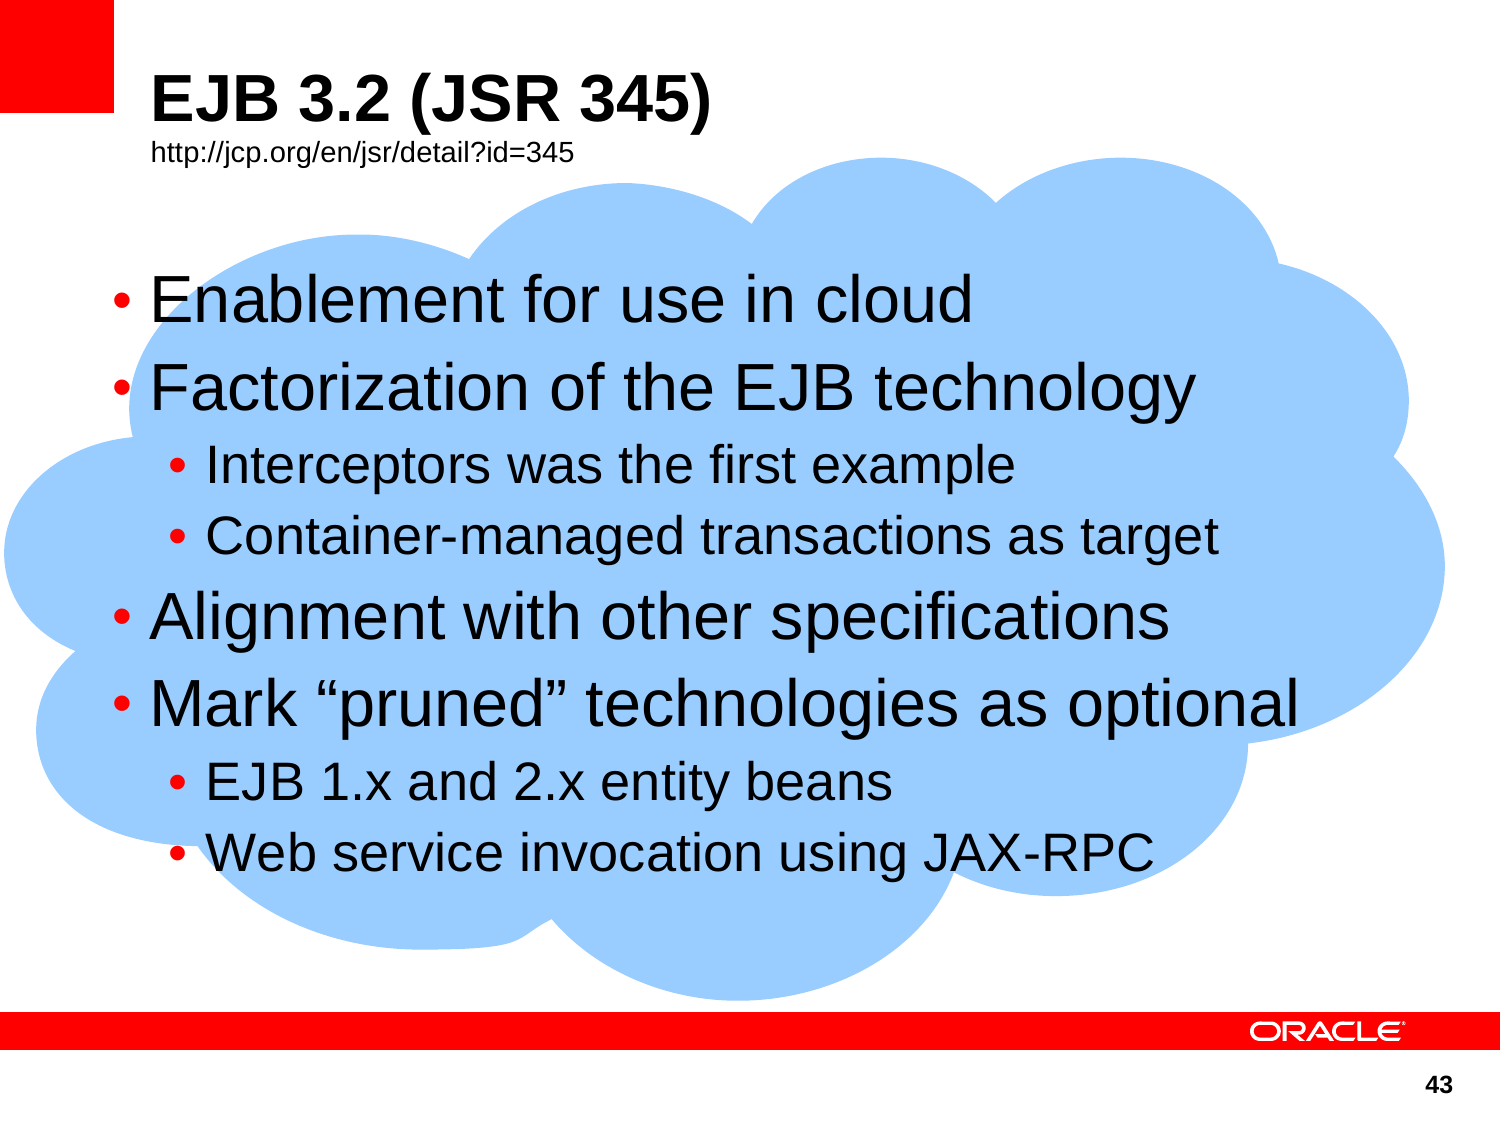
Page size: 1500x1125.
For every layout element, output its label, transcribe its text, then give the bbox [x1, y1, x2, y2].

text_box [4, 440, 112, 832]
list Enablement for use in cloud Factorization of the EJB technology Interceptors was the first example Container-managed transactions as target Alignment with other specifications Mark “pruned” technologies as optional EJB 1.x and 2.x entity beans Web service invocation using JAX-RPC [112, 262, 1463, 1005]
title EJB 3.2 (JSR 345) http://jcp.org/en/jsr/detail?id=345 [135, 37, 1380, 193]
picture [0, 0, 114, 113]
picture [0, 1012, 1500, 1050]
text_box [240, 193, 1279, 262]
